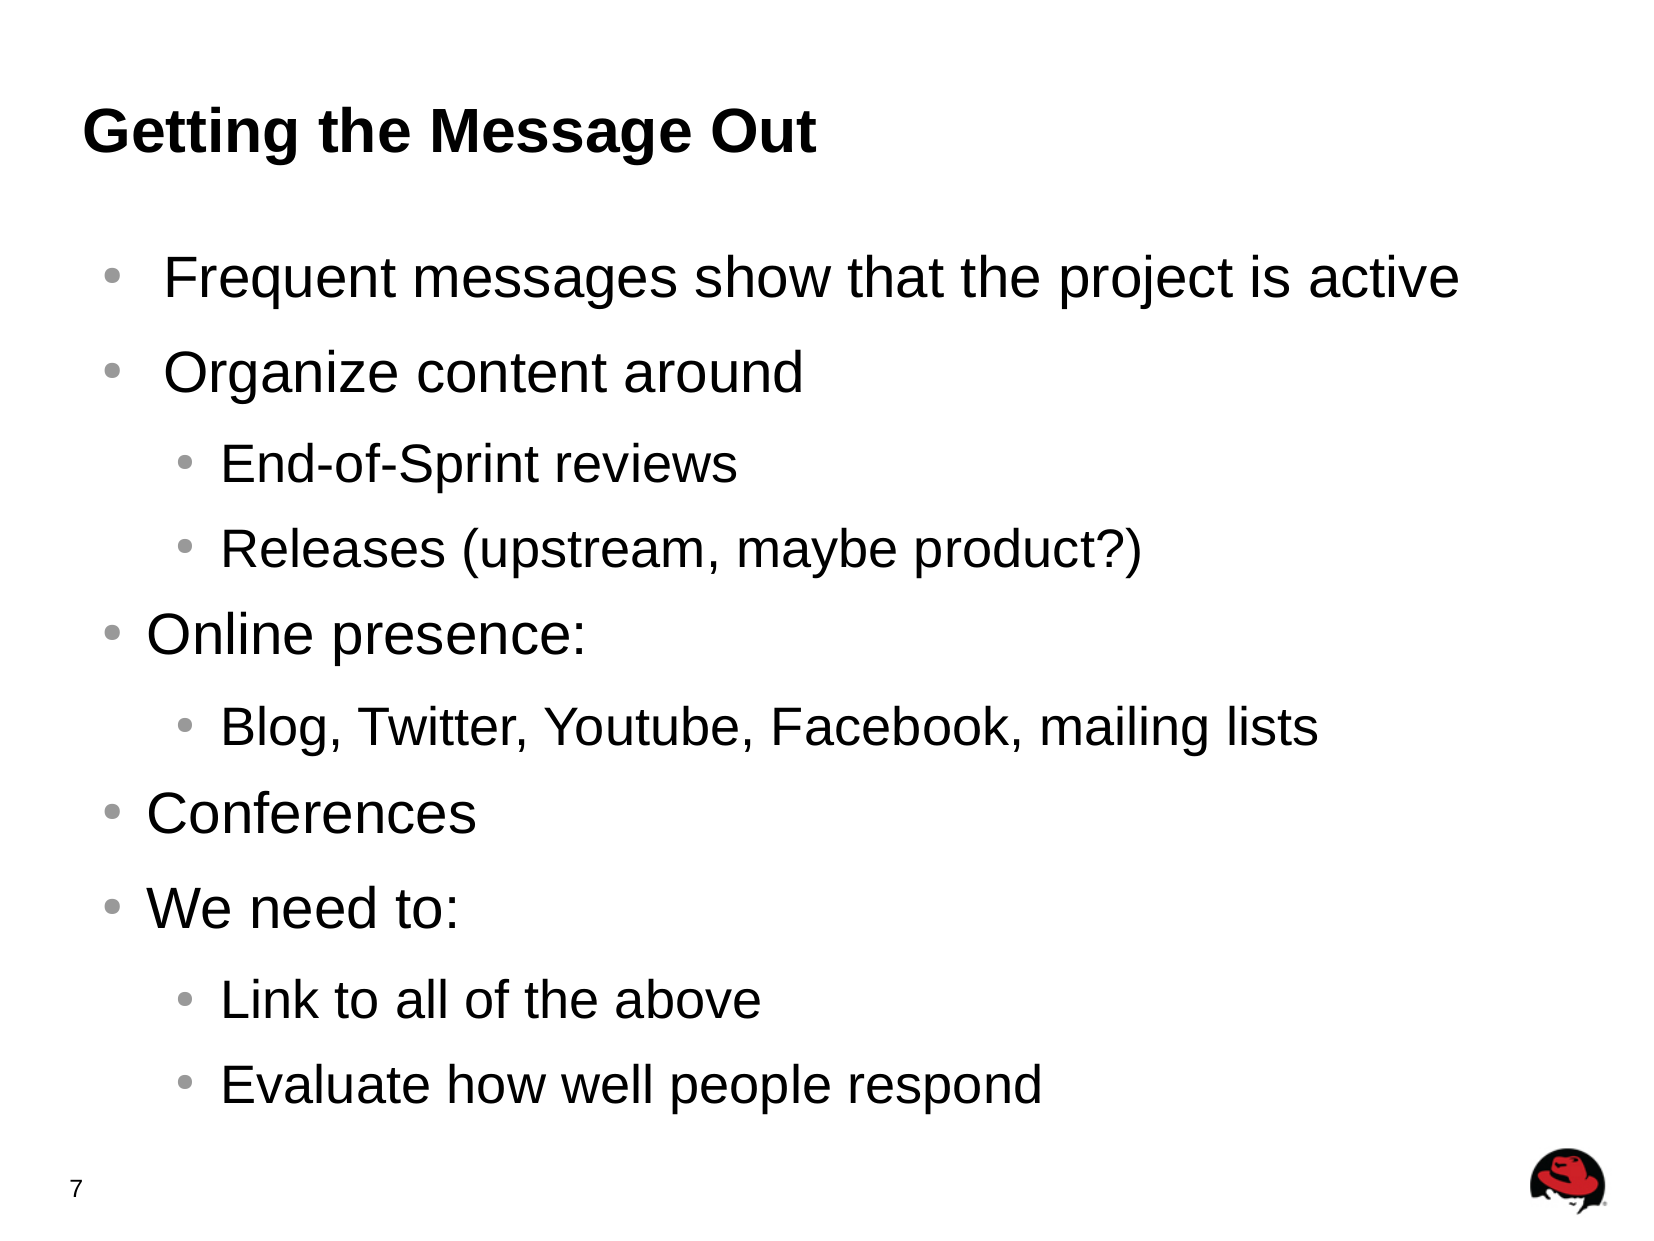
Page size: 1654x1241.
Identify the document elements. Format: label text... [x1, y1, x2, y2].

picture [1529, 1146, 1613, 1224]
list Frequent messages show that the project is active Organize content around End-of-Sprint reviews Releases (upstream, maybe product?) Online presence: Blog, Twitter, Youtube, Facebook, mailing lists Conferences We need to: Link to all of the above Evaluate how well people respond [86, 244, 1576, 1176]
title Getting the Message Out [82, 37, 1571, 226]
